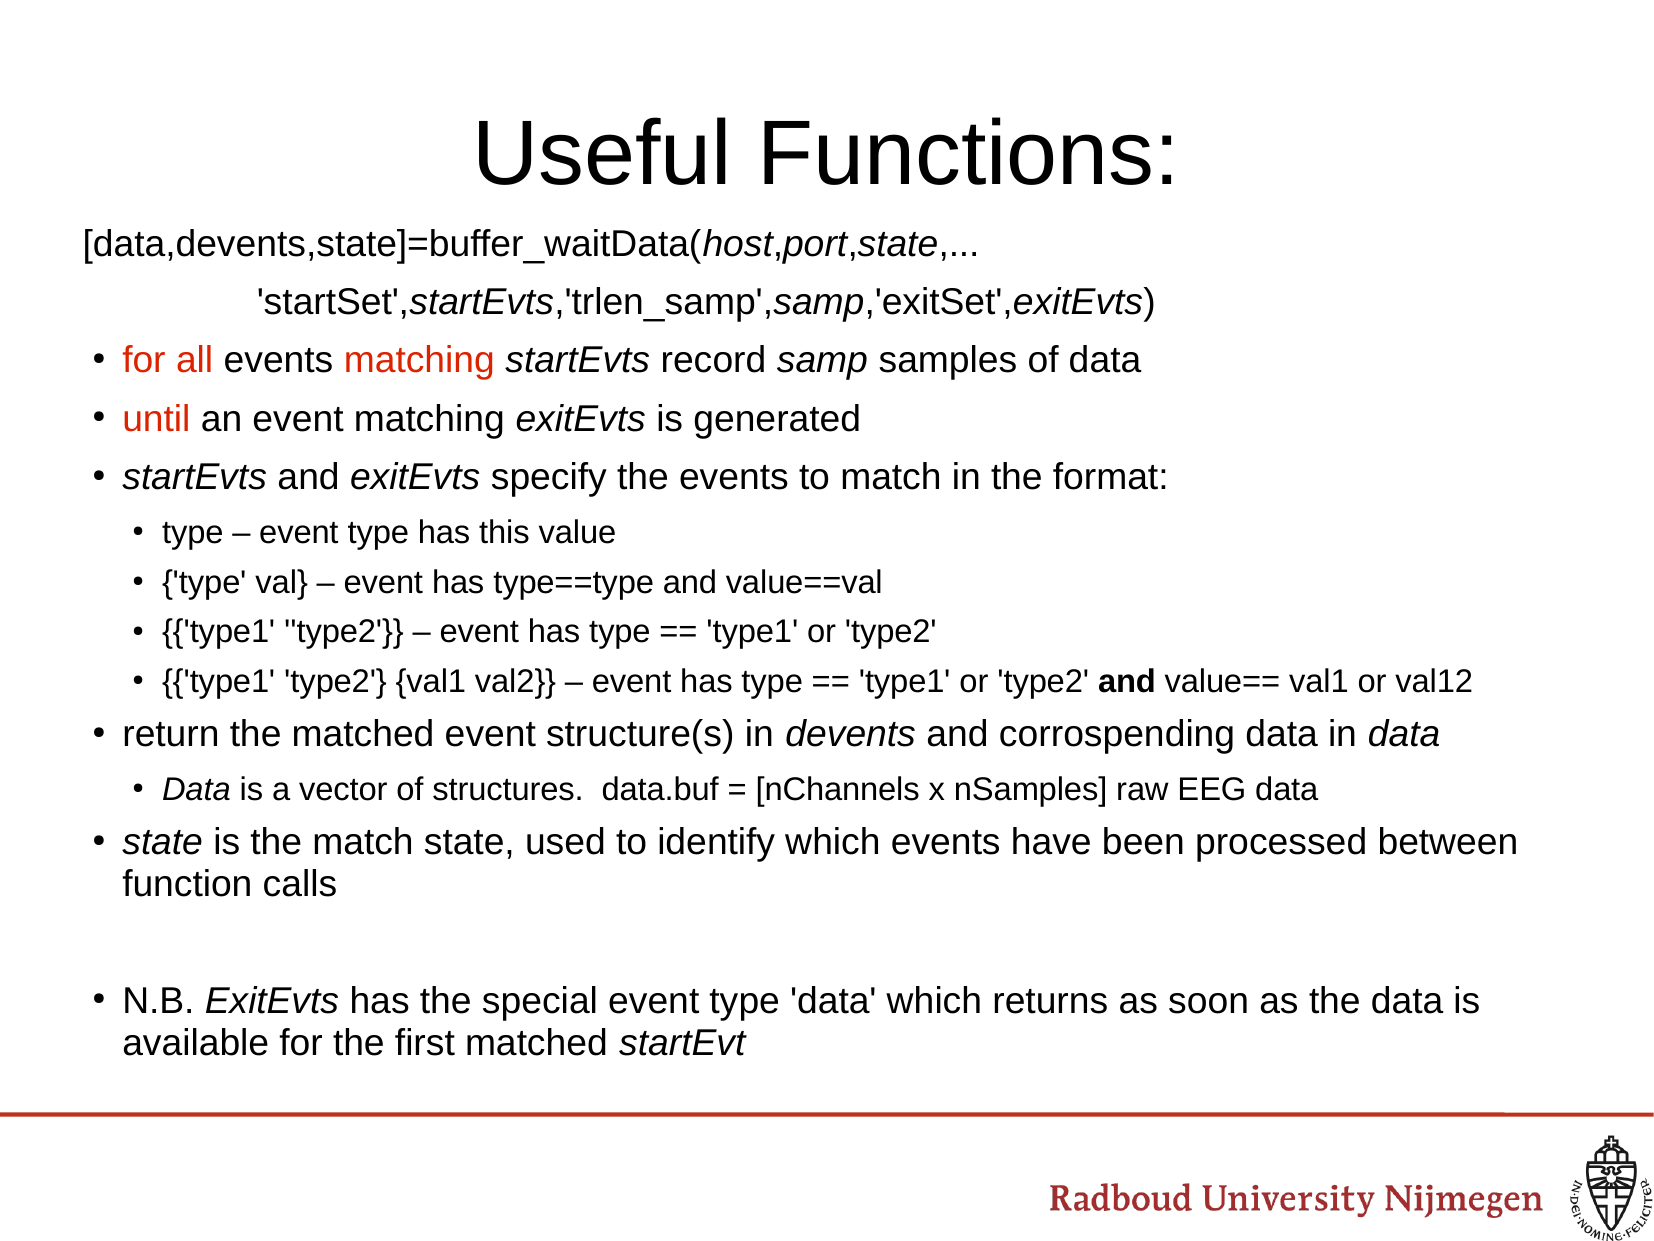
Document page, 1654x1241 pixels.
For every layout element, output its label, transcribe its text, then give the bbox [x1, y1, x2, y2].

picture [1050, 1134, 1654, 1241]
title Useful Functions: [82, 49, 1571, 222]
list [data,devents,state]=buffer_waitData(host,port,state,... 'startSet',startEvts,'trlen_samp',samp,'exitSet',exitEvts) for all events matching startEvts record samp samples of data until an event matching exitEvts is generated startEvts and exitEvts specify the events to match in the format: type – event type has this value {'type' val} – event has type==type and value==val {{'type1' ''type2'}} – event has type == 'type1' or 'type2' {{'type1' 'type2'} {val1 val2}} – event has type == 'type1' or 'type2' and value== val1 or val12 return the matched event structure(s) in devents and corrospending data in data Data is a vector of structures. data.buf = [nChannels x nSamples] raw EEG data state is the match state, used to identify which events have been processed between function calls N.B. ExitEvts has the special event type 'data' which returns as soon as the data is available for the first matched startEvt [82, 222, 1571, 1076]
